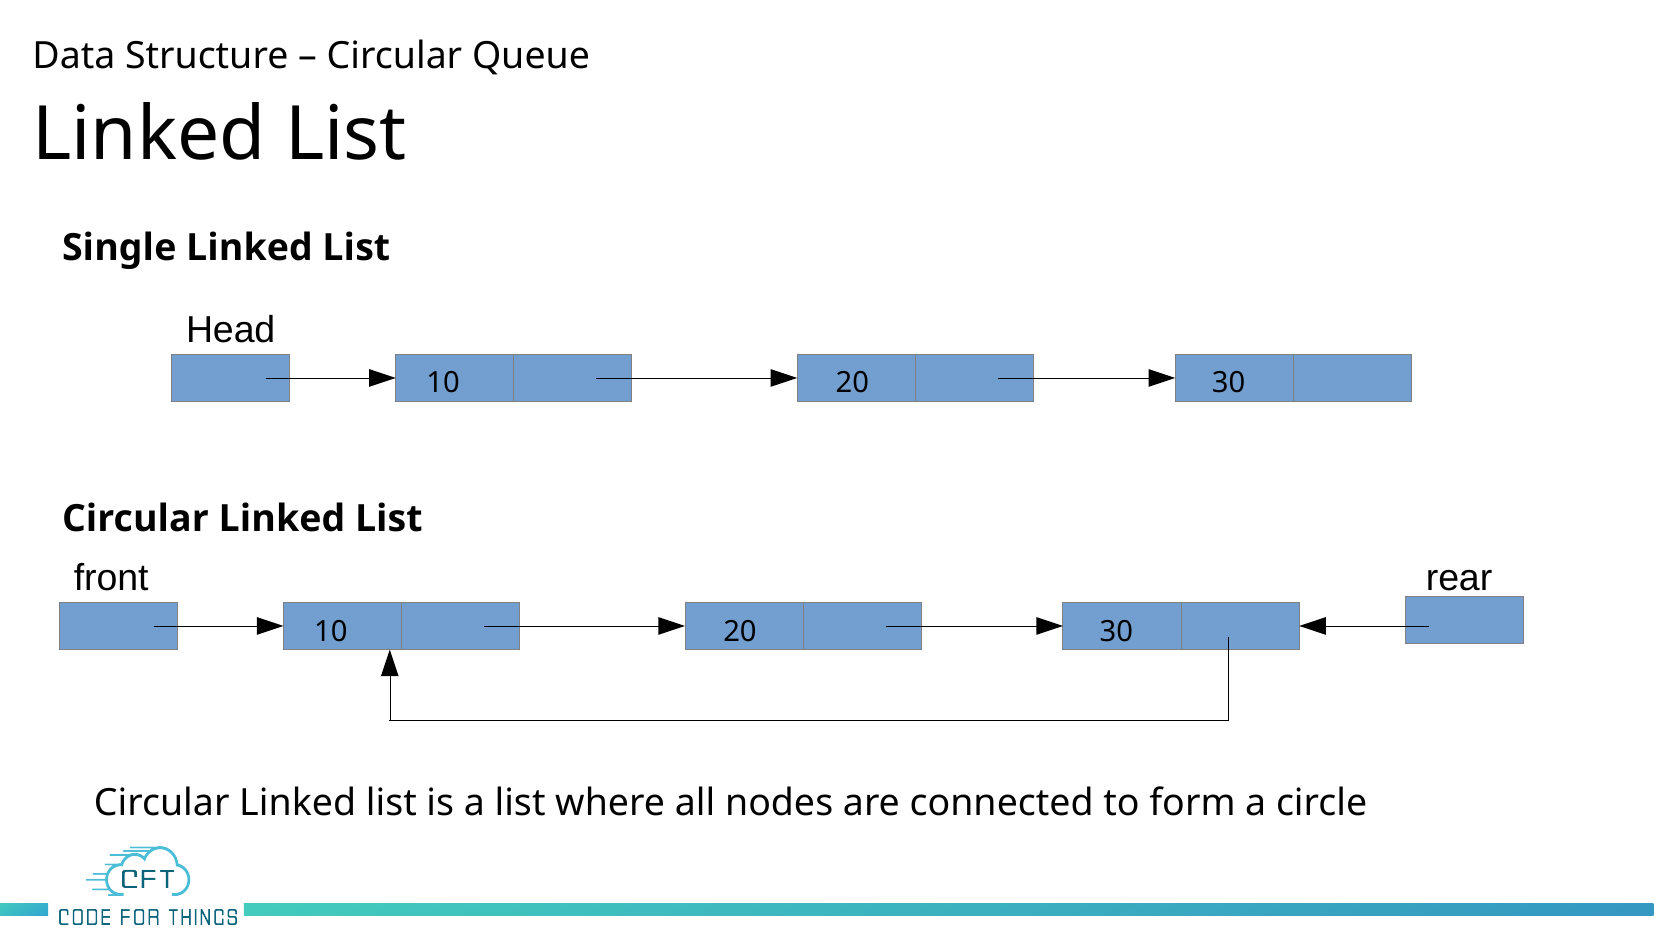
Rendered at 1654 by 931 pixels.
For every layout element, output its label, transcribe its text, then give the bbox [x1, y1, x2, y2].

text_box 20 [820, 354, 888, 404]
text_box Circular Linked list is a list where all nodes are connected to form a circle [79, 767, 1495, 834]
text_box [283, 602, 299, 650]
text_box [479, 354, 632, 402]
text_box Single Linked List [47, 212, 520, 272]
text_box [776, 602, 922, 650]
title Data Structure – Circular Queue Linked List [32, 11, 1524, 199]
text_box [395, 354, 411, 402]
text_box [685, 602, 708, 650]
text_box [1152, 602, 1300, 650]
text_box [1062, 602, 1084, 650]
text_box 30 [1084, 602, 1152, 652]
text_box [888, 354, 1034, 402]
picture [59, 846, 237, 925]
text_box [1175, 354, 1197, 402]
text_box [367, 602, 520, 650]
text_box 10 [299, 602, 367, 652]
text_box front [59, 549, 175, 607]
text_box 30 [1197, 354, 1264, 404]
text_box rear [1411, 549, 1518, 607]
text_box 10 [411, 354, 479, 404]
text_box [171, 358, 290, 402]
text_box [59, 602, 178, 650]
text_box [1264, 354, 1412, 402]
text_box Head [171, 301, 301, 358]
text_box Circular Linked List [47, 484, 520, 544]
text_box [1405, 596, 1524, 644]
text_box [797, 354, 820, 402]
text_box 20 [708, 602, 776, 652]
